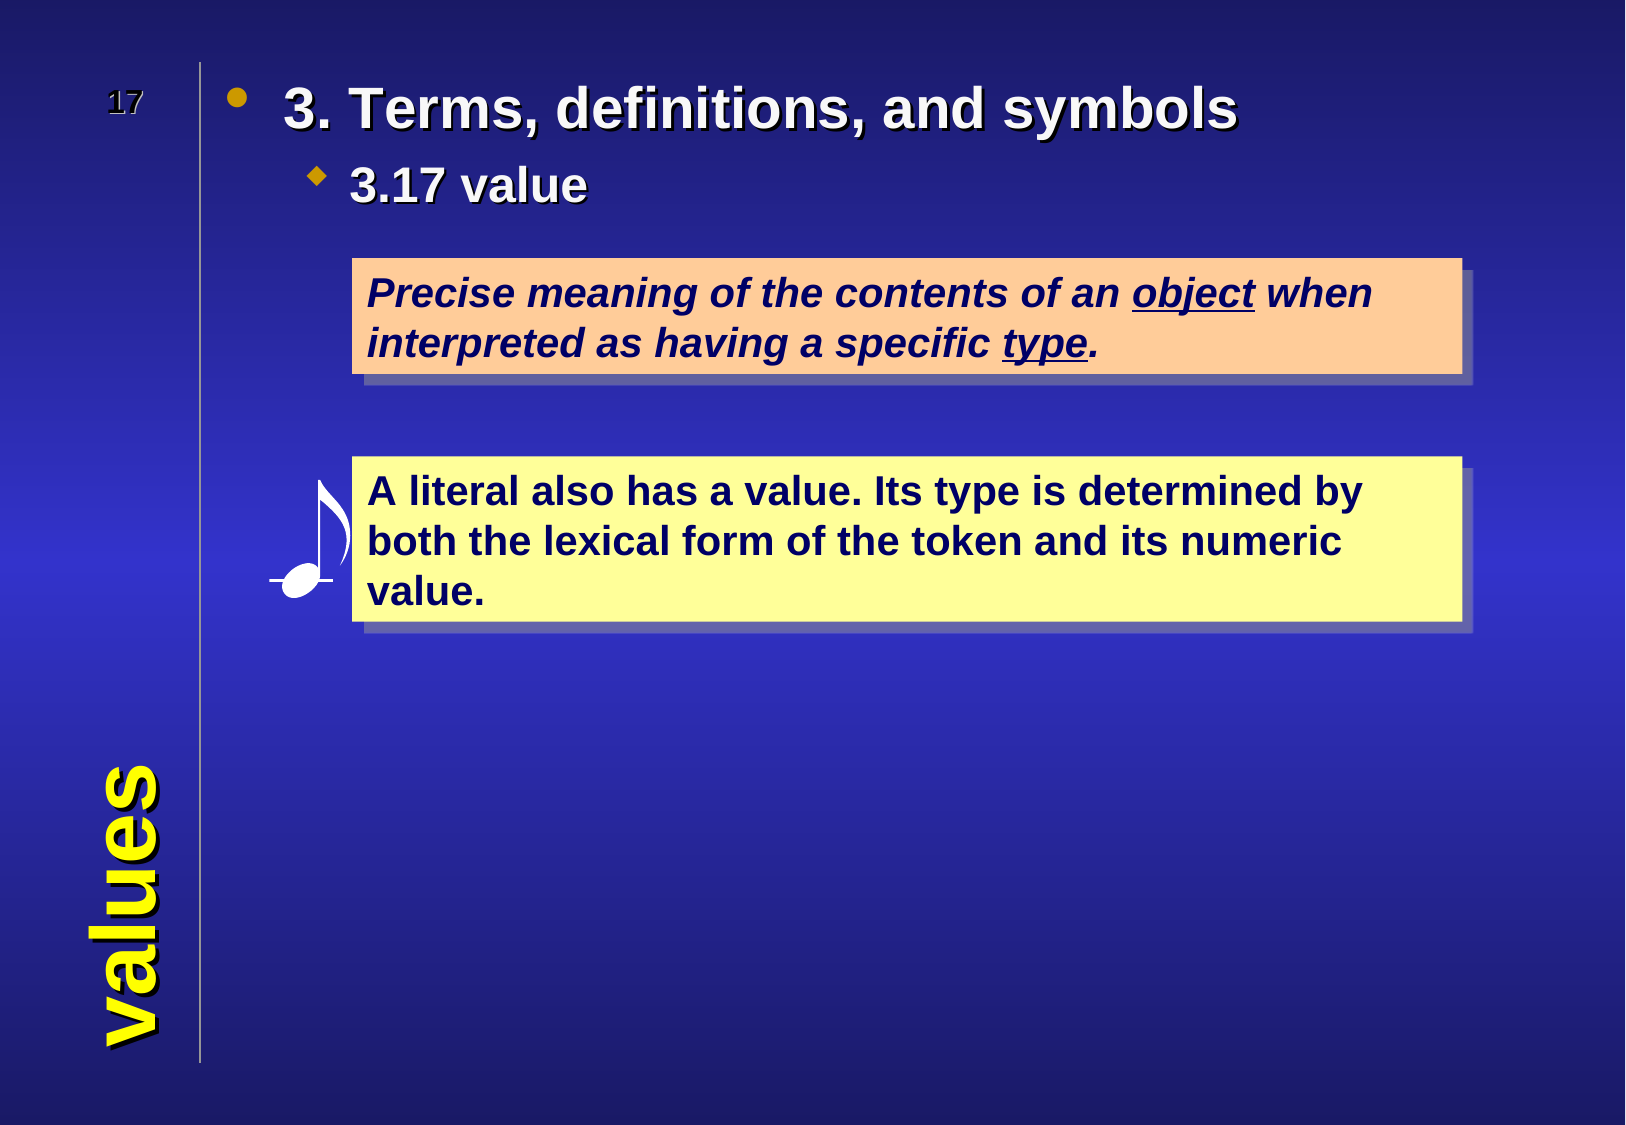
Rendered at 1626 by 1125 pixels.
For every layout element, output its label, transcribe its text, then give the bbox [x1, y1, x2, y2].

list 3. Terms, definitions, and symbols 3.17 value [212, 62, 1550, 1063]
text_box Precise meaning of the contents of an object when interpreted as having a specific type. [352, 258, 1463, 374]
text_box A literal also has a value. Its type is determined by both the lexical form of the token and its numeric value. [352, 456, 1463, 622]
title values [50, 187, 188, 1063]
text_box [269, 479, 351, 598]
